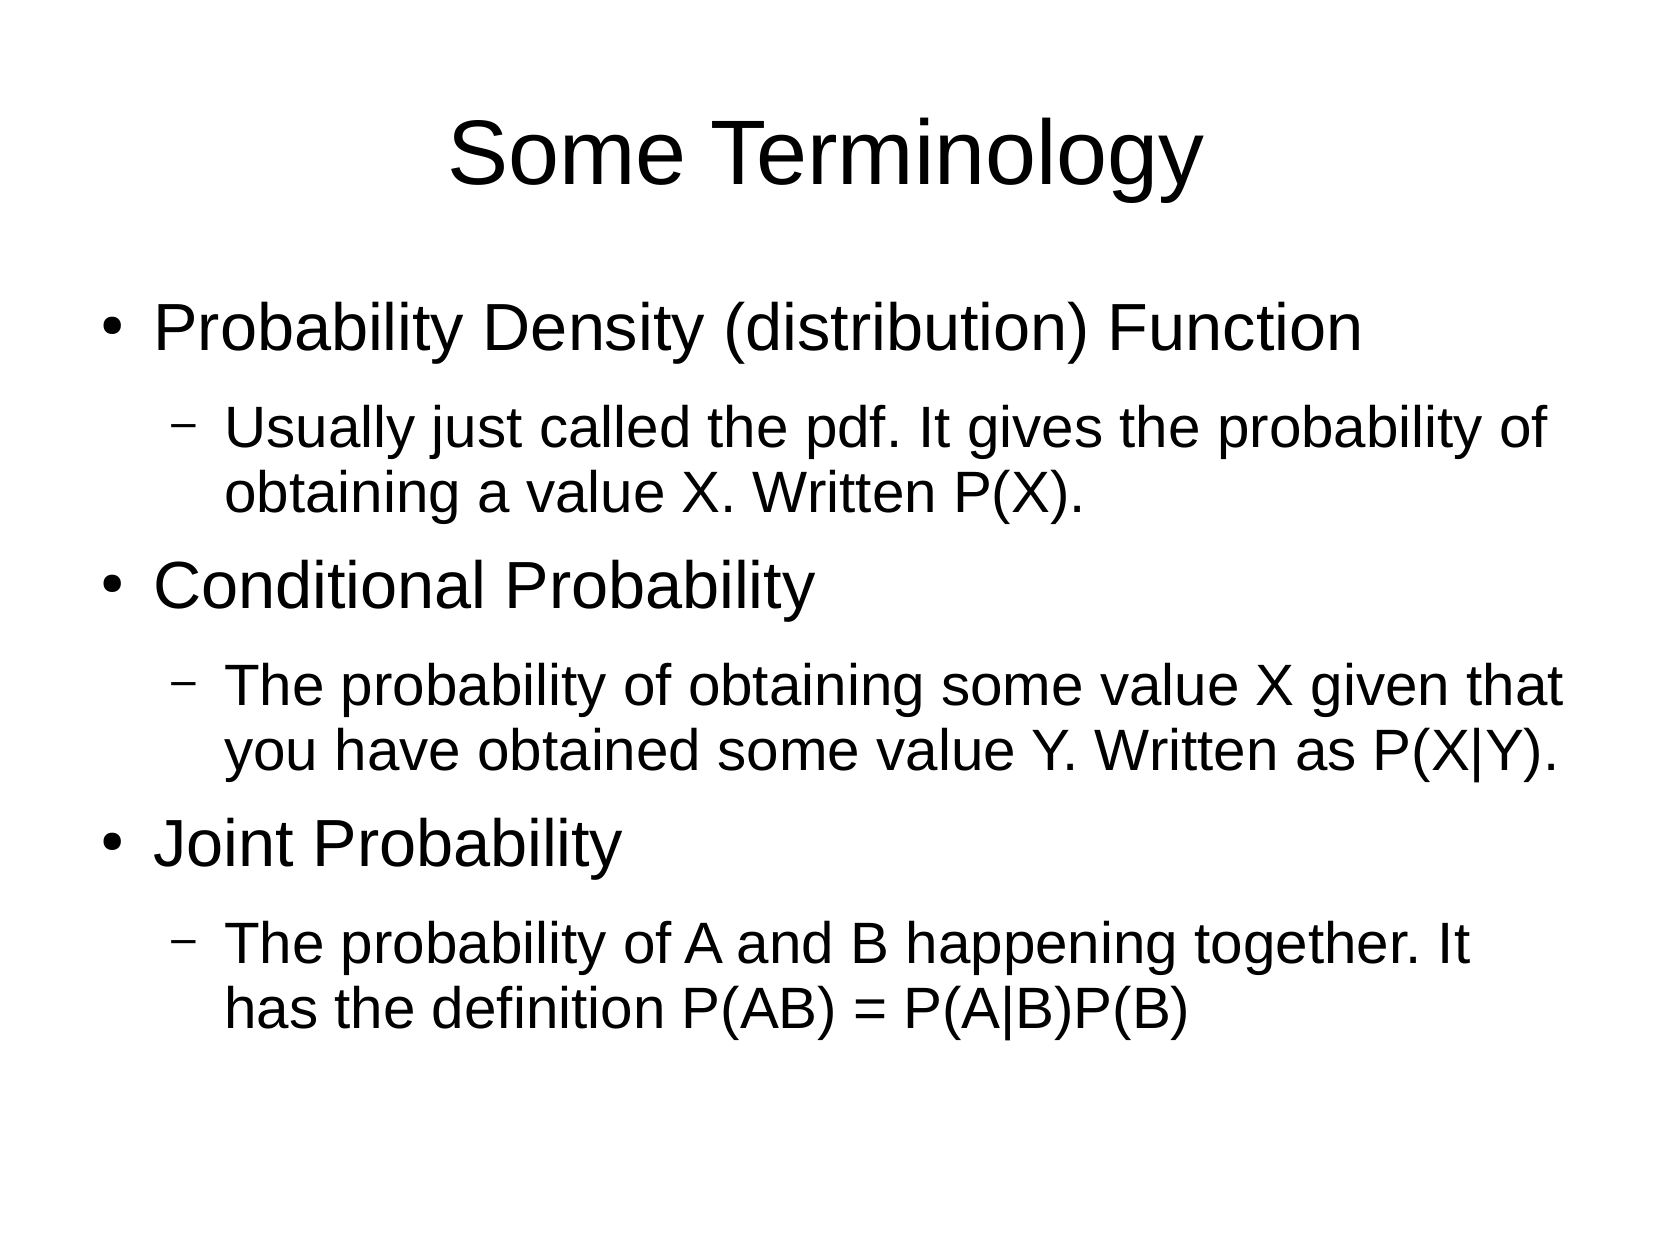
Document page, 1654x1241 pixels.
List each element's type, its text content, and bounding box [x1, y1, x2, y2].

title Some Terminology [82, 49, 1571, 257]
list Probability Density (distribution) Function Usually just called the pdf. It gives the probability of obtaining a value X. Written P(X). Conditional Probability The probability of obtaining some value X given that you have obtained some value Y. Written as P(X|Y). Joint Probability The probability of A and B happening together. It has the definition P(AB) = P(A|B)P(B) [82, 290, 1571, 1186]
